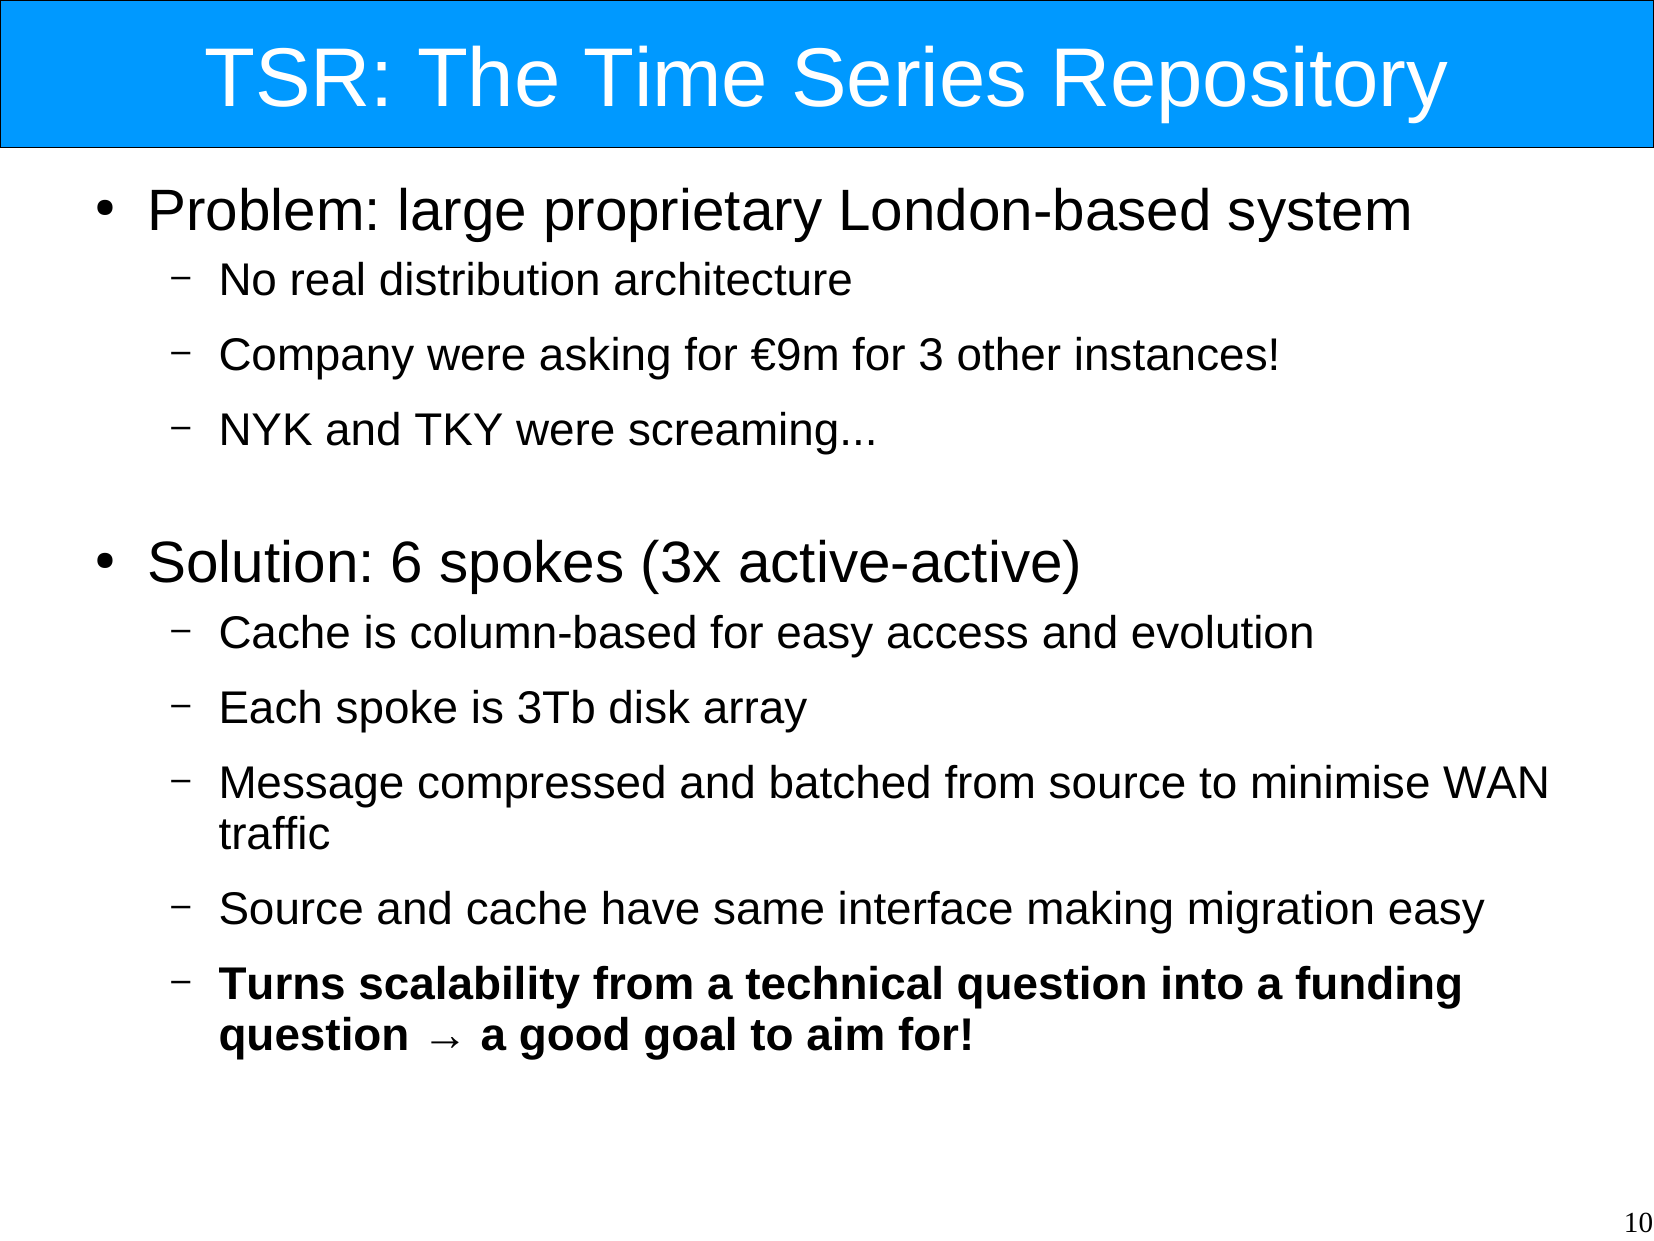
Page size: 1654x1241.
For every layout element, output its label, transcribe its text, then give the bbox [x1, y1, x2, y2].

list Problem: large proprietary London-based system No real distribution architecture Company were asking for €9m for 3 other instances! NYK and TKY were screaming... Solution: 6 spokes (3x active-active) Cache is column-based for easy access and evolution Each spoke is 3Tb disk array Message compressed and batched from source to minimise WAN traffic Source and cache have same interface making migration easy Turns scalability from a technical question into a funding question → a good goal to aim for! [76, 177, 1565, 1196]
title TSR: The Time Series Repository [82, 21, 1571, 135]
